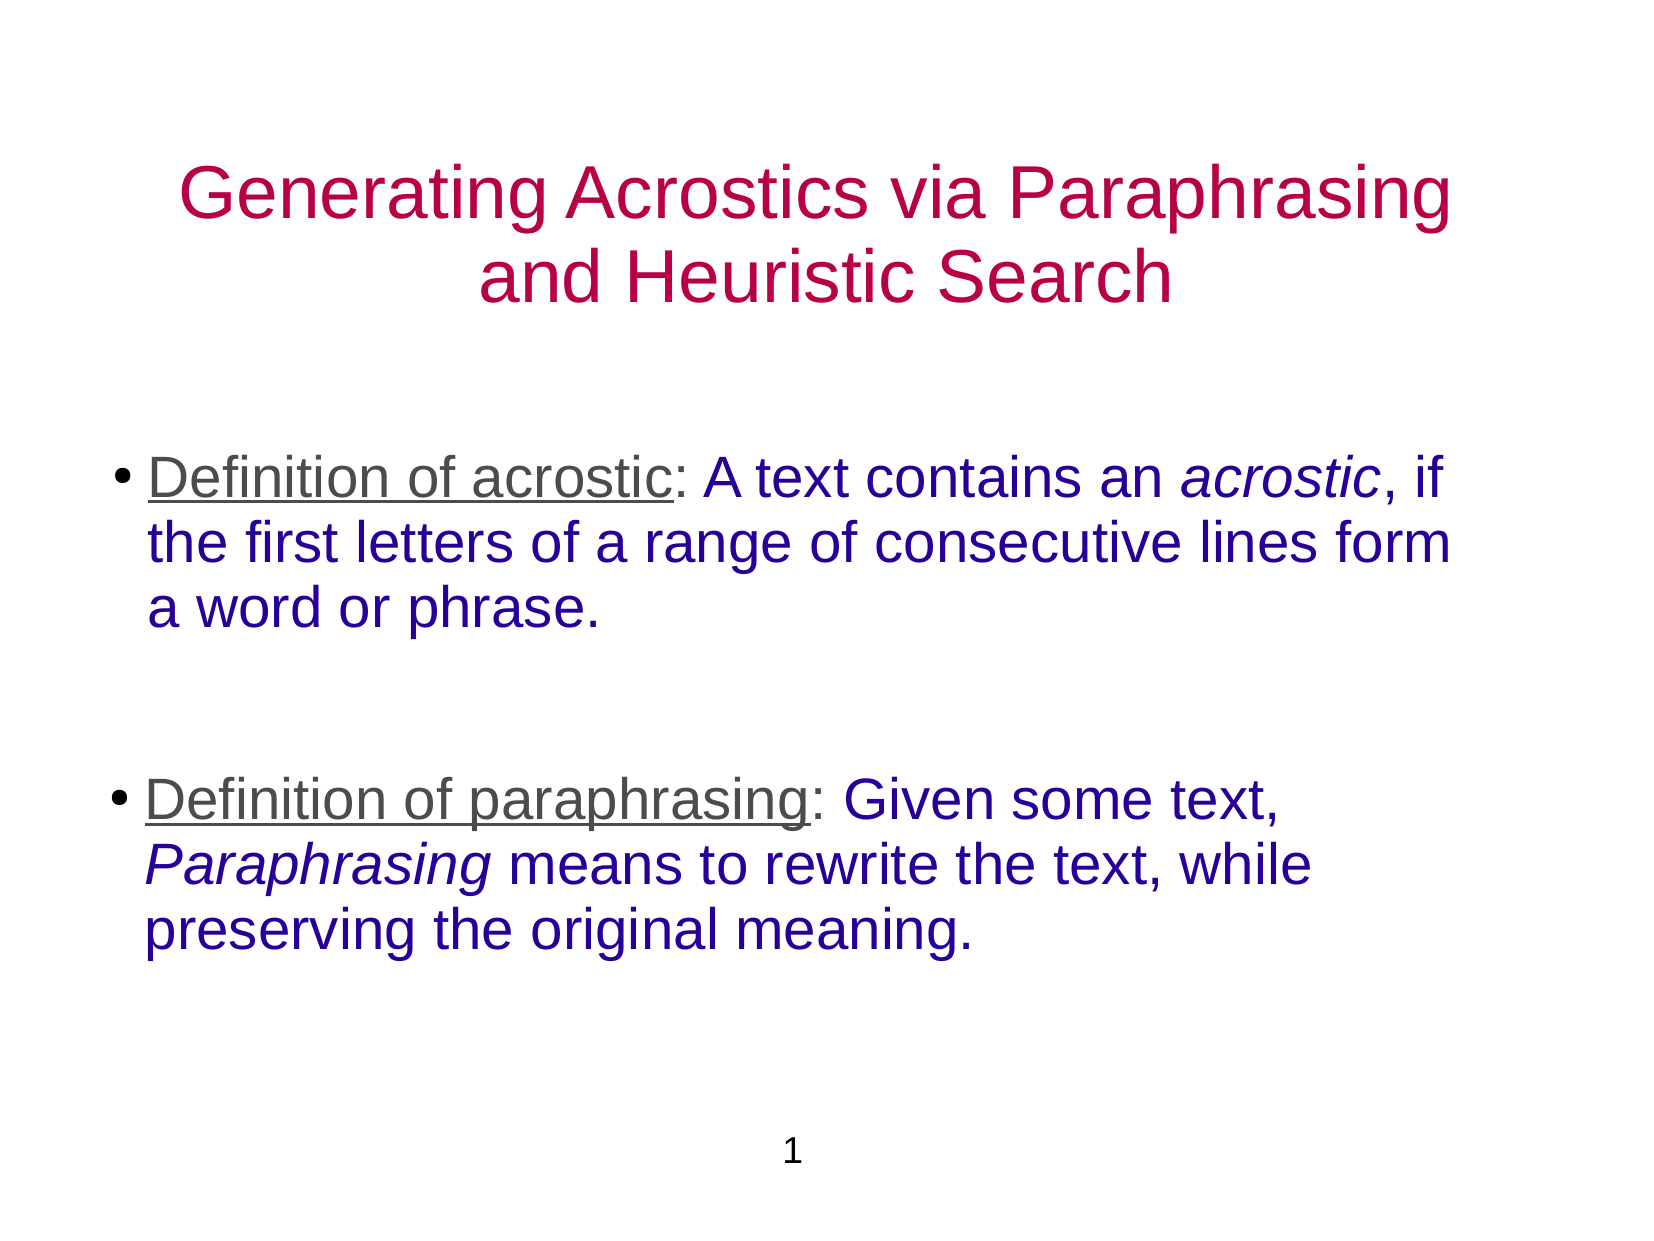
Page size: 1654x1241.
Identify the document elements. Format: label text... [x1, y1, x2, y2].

text_box Definition of paraphrasing: Given some text, Paraphrasing means to rewrite the text, while preserving the original meaning. [94, 759, 1406, 970]
text_box Generating Acrostics via Paraphrasing and Heuristic Search [163, 142, 1490, 326]
text_box 1 [767, 1122, 827, 1179]
text_box Definition of acrostic: A text contains an acrostic, if the first letters of a range of consecutive lines form a word or phrase. [97, 437, 1572, 647]
